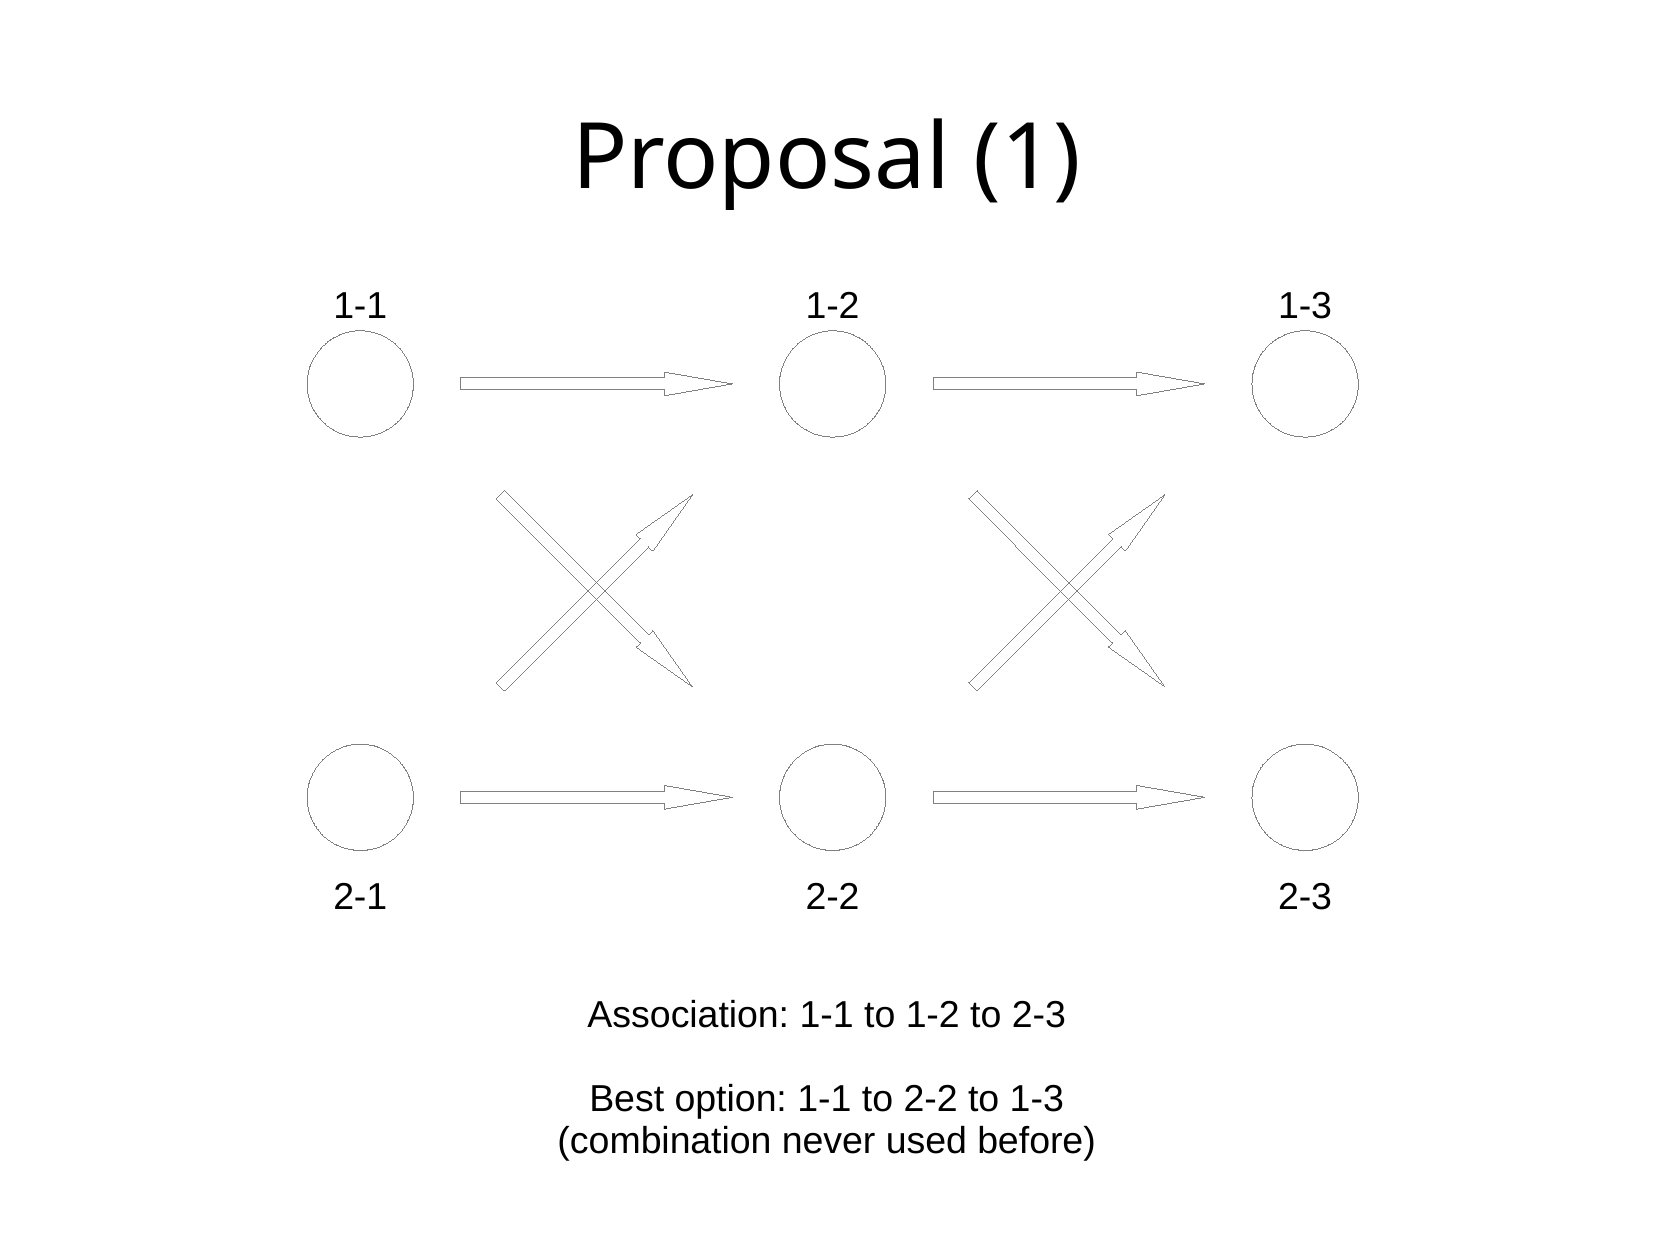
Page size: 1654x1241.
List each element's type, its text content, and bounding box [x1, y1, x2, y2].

title Proposal (1) [82, 49, 1571, 257]
text_box 1-2 [779, 277, 886, 335]
text_box 2-2 [779, 868, 886, 925]
text_box 2-1 [307, 868, 414, 925]
text_box 1-3 [1251, 277, 1359, 335]
text_box 1-1 [307, 277, 414, 335]
text_box Association: 1-1 to 1-2 to 2-3 Best option: 1-1 to 2-2 to 1-3 (combination never used before) [0, 986, 1654, 1182]
text_box 2-3 [1251, 868, 1359, 925]
